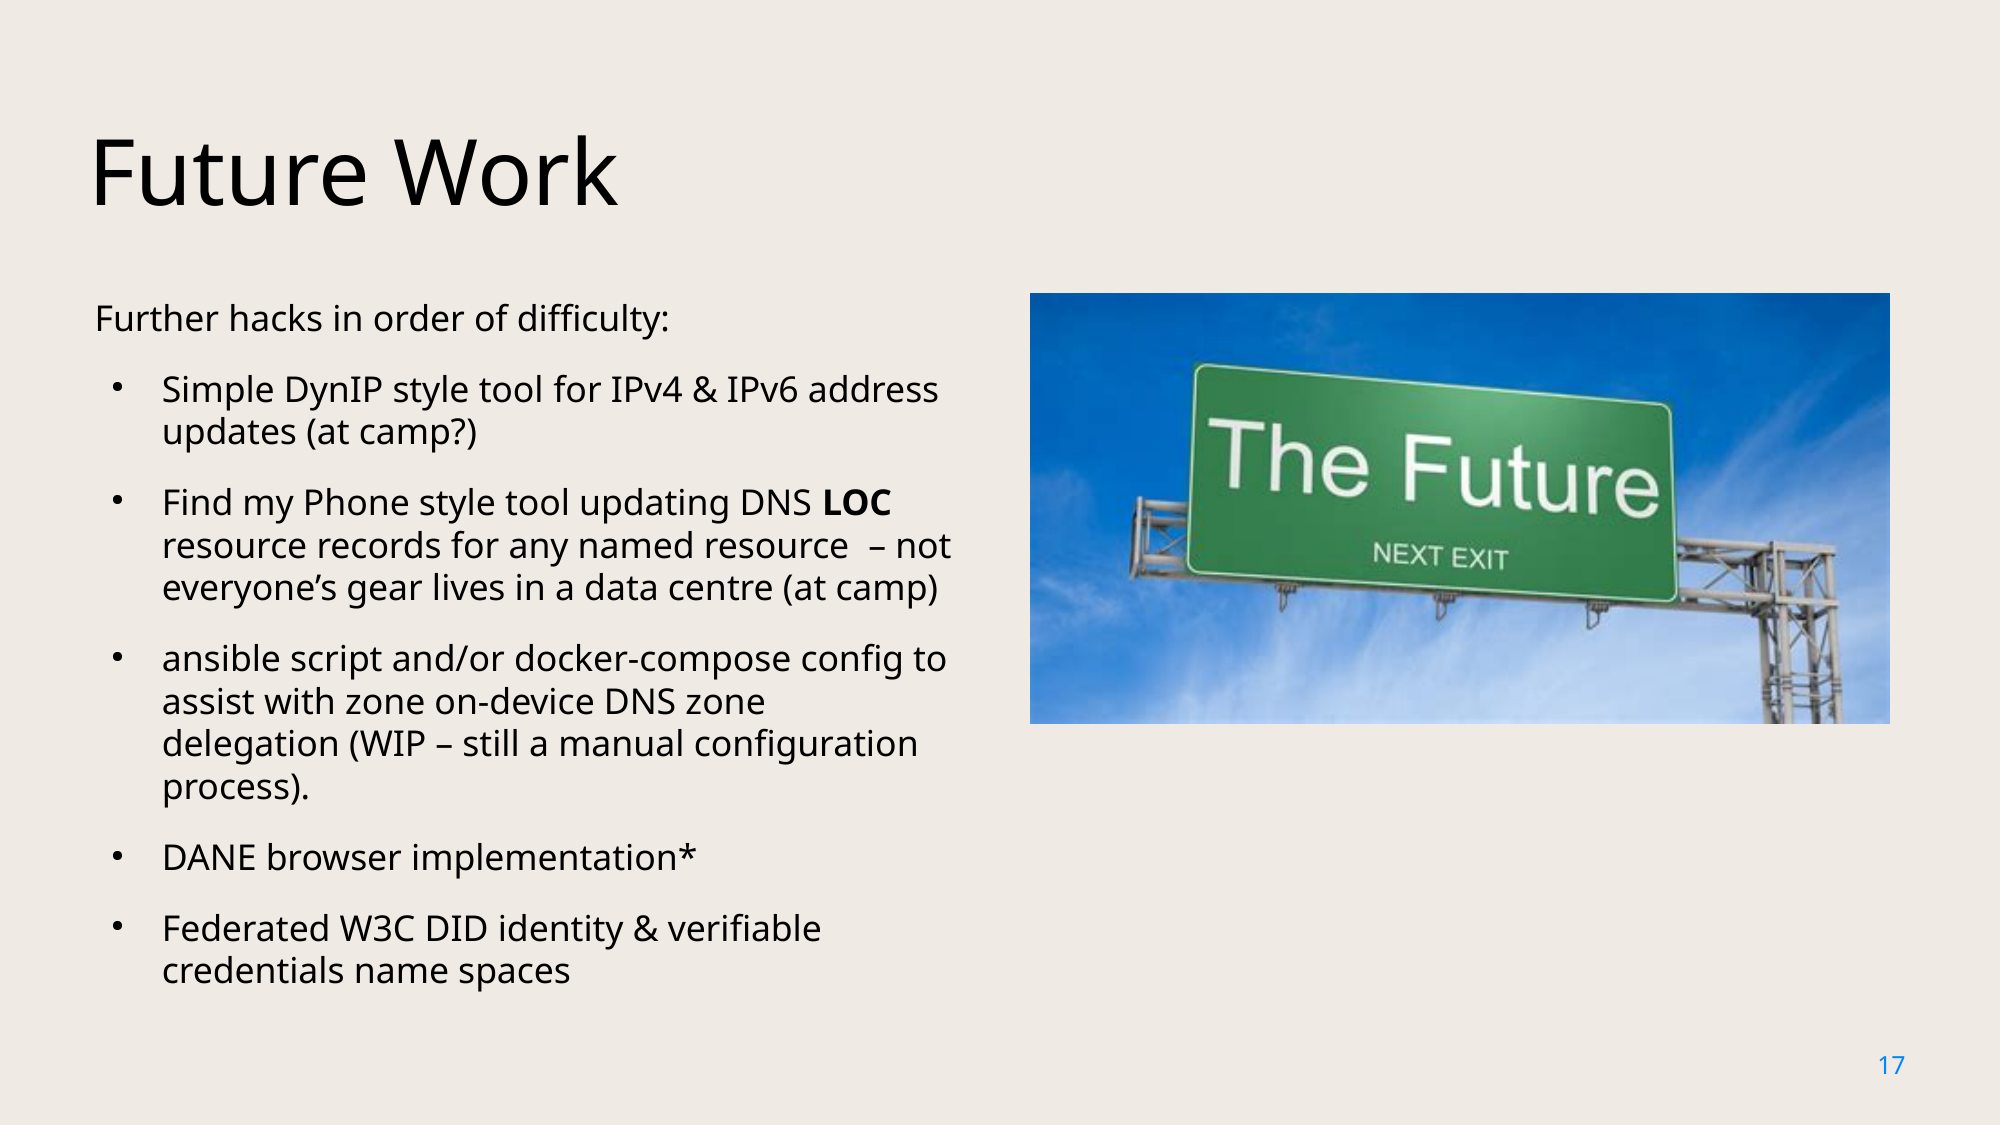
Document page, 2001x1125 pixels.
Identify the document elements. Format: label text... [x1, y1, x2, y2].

slide_number <number> [1862, 1042, 1957, 1103]
list Further hacks in order of difficulty: Simple DynIP style tool for IPv4 & IPv6 address updates (at camp?) Find my Phone style tool updating DNS LOC resource records for any named resource – not everyone’s gear lives in a data centre (at camp) ansible script and/or docker-compose config to assist with zone on-device DNS zone delegation (WIP – still a manual configuration process). DANE browser implementation* Federated W3C DID identity & verifiable credentials name spaces [94, 295, 953, 1002]
picture [1030, 293, 1890, 724]
title Future Work [88, 59, 1863, 278]
